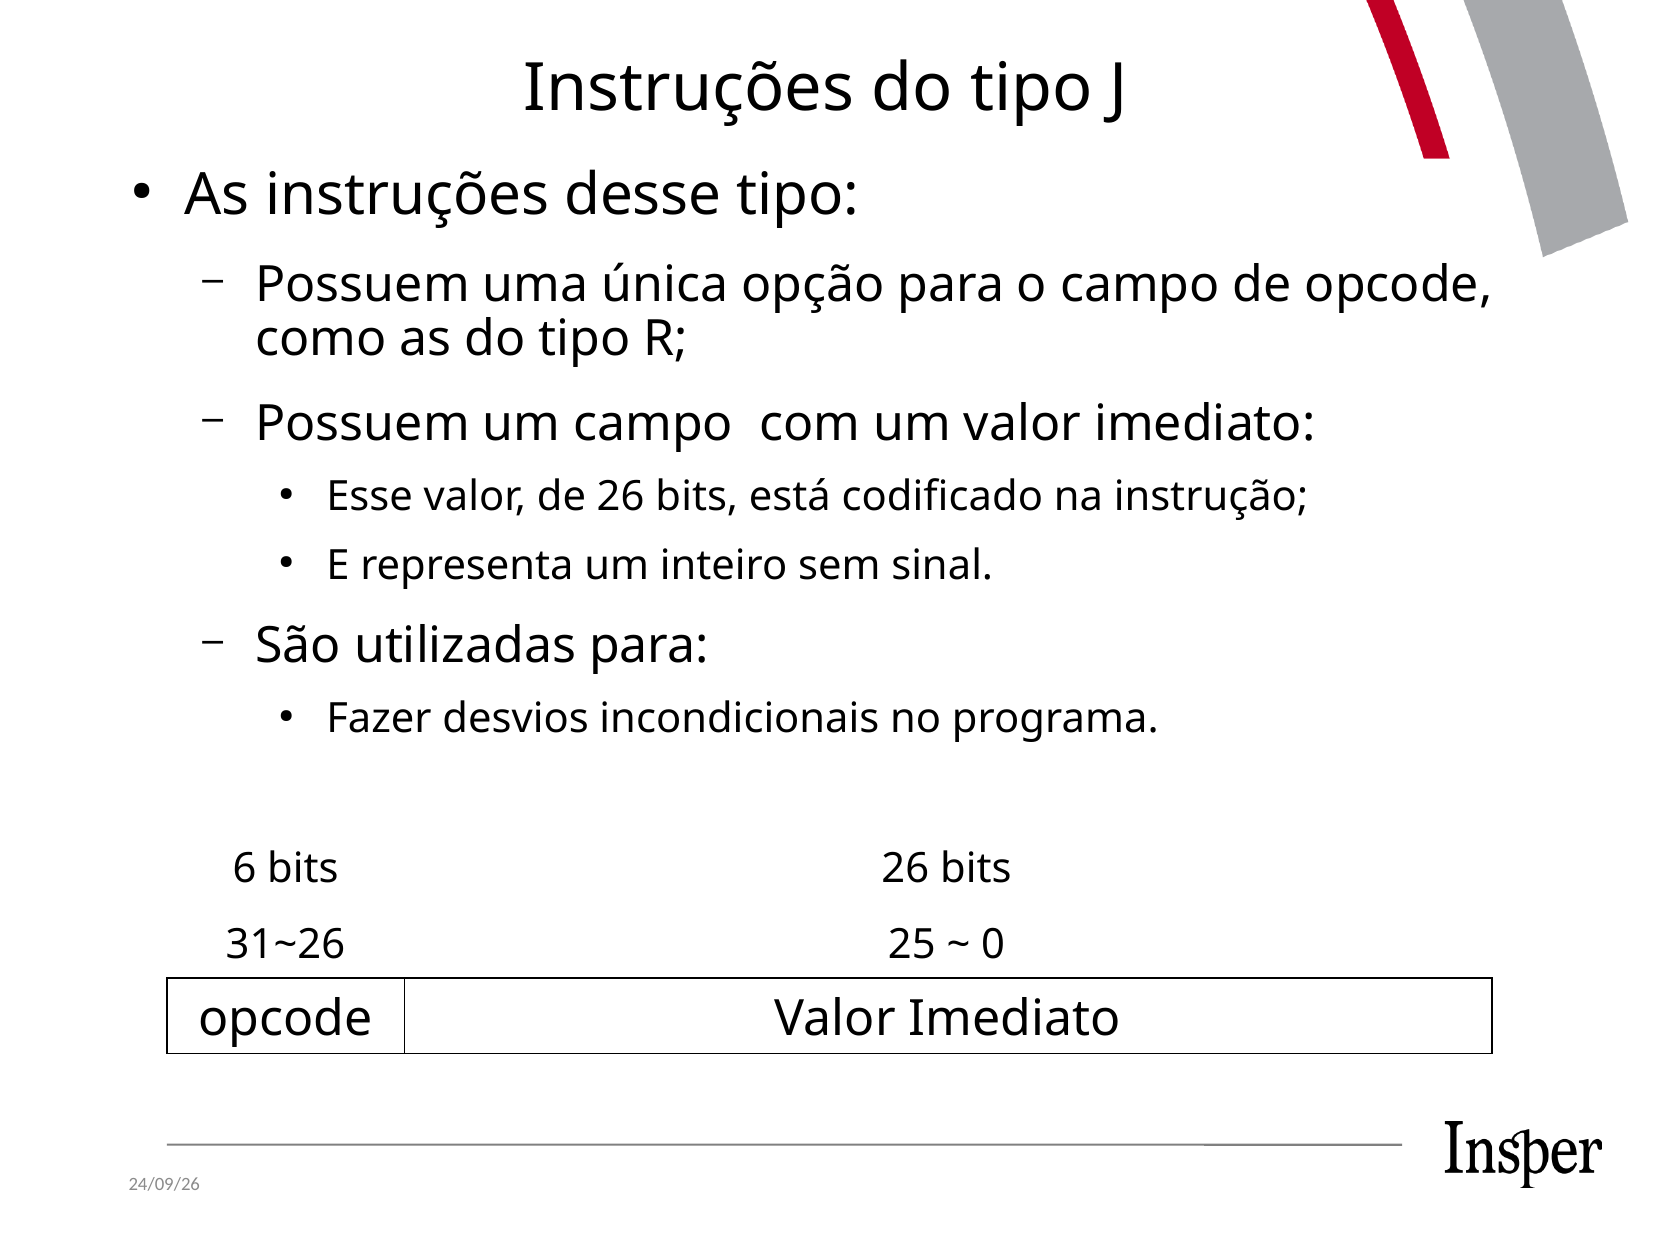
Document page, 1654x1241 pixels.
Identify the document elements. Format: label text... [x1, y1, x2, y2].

text_box 26 bits 25 ~ 0 [406, 832, 1488, 975]
list Instruções do tipo J As instruções desse tipo: Possuem uma única opção para o campo de opcode, como as do tipo R; Possuem um campo com um valor imediato: Esse valor, de 26 bits, está codificado na instrução; E representa um inteiro sem sinal. São utilizadas para: Fazer desvios incondicionais no programa. [113, 53, 1540, 1134]
text_box Valor Imediato [404, 978, 1492, 1054]
text_box opcode [166, 978, 404, 1054]
text_box 6 bits 31~26 [166, 832, 405, 975]
